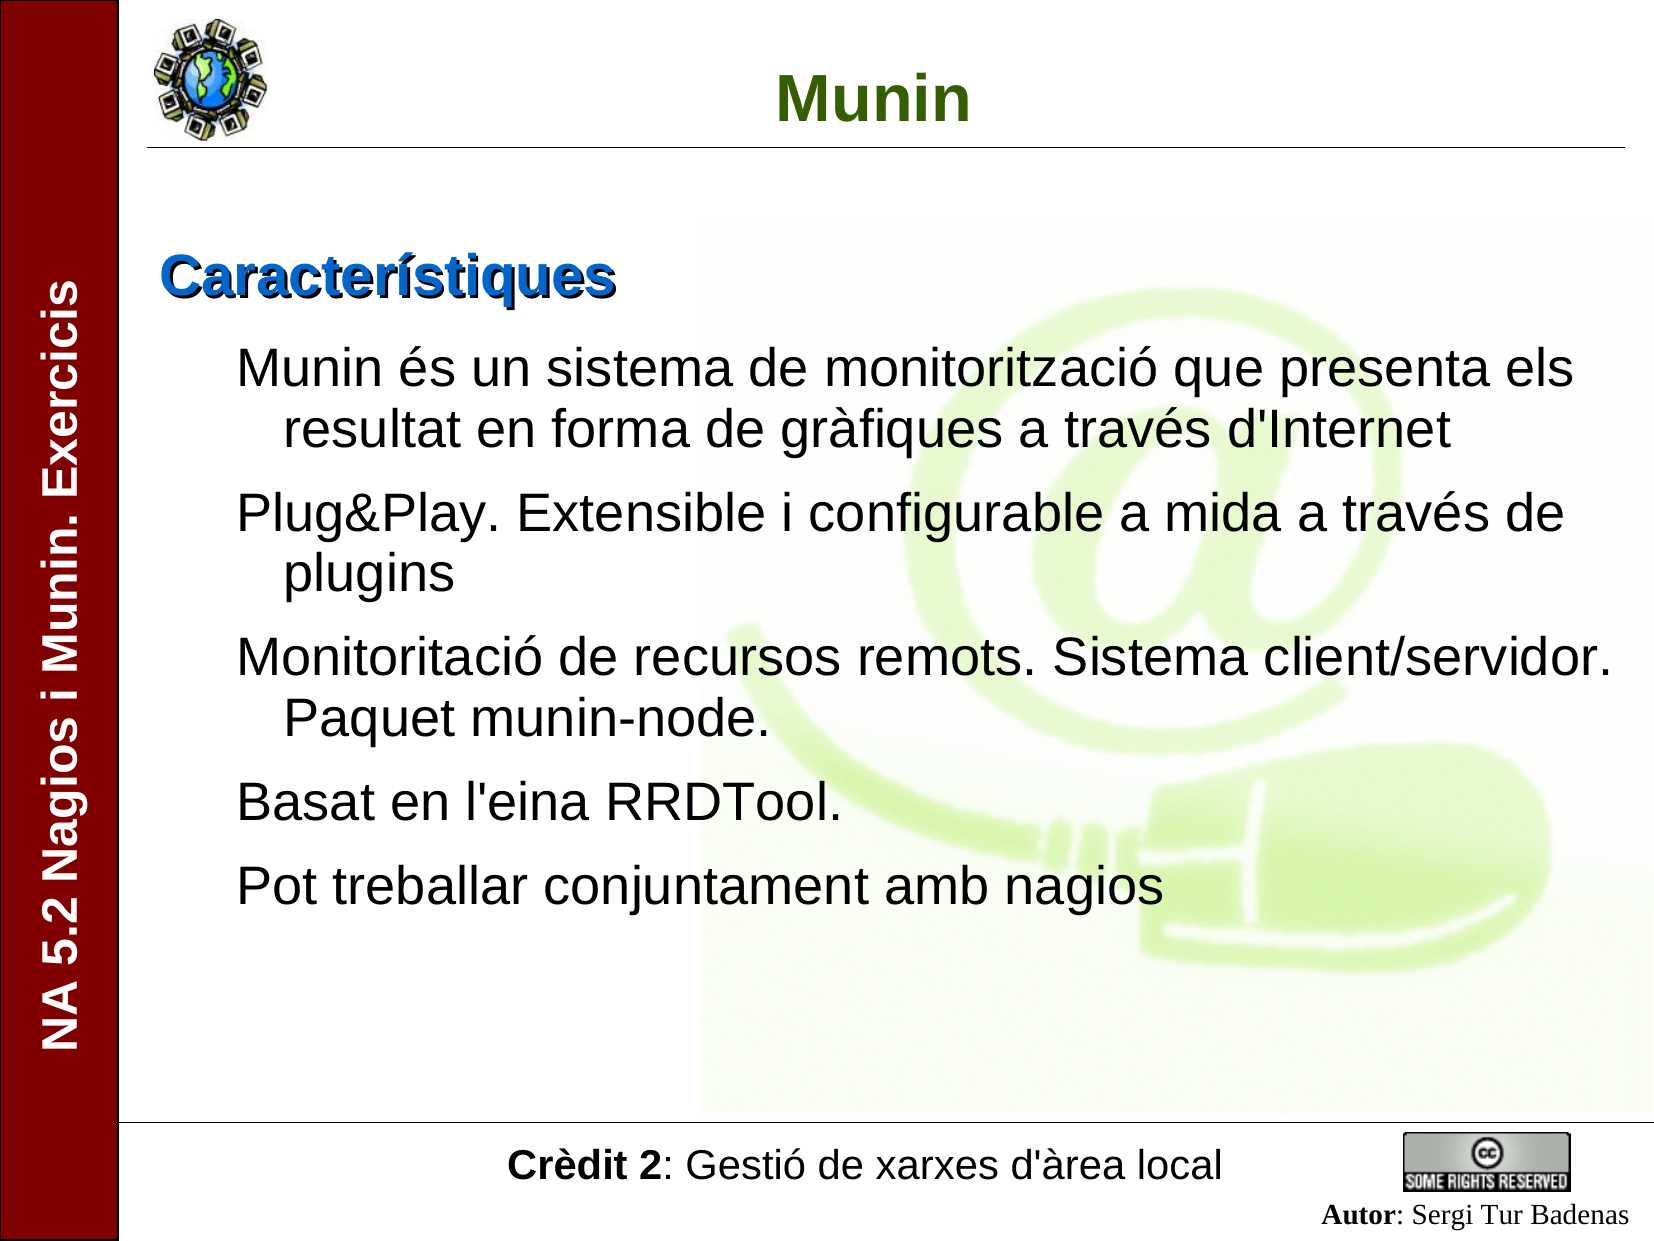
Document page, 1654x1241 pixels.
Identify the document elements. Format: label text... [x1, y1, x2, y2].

picture [700, 217, 1654, 1113]
list Característiques Munin és un sistema de monitorització que presenta els resultat en forma de gràfiques a través d'Internet Plug&Play. Extensible i configurable a mida a través de plugins Monitoritació de recursos remots. Sistema client/servidor. Paquet munin-node. Basat en l'eina RRDTool. Pot treballar conjuntament amb nagios [141, 242, 1630, 1093]
picture [1403, 1132, 1571, 1192]
title Munin [129, 49, 1619, 148]
picture [154, 19, 268, 49]
